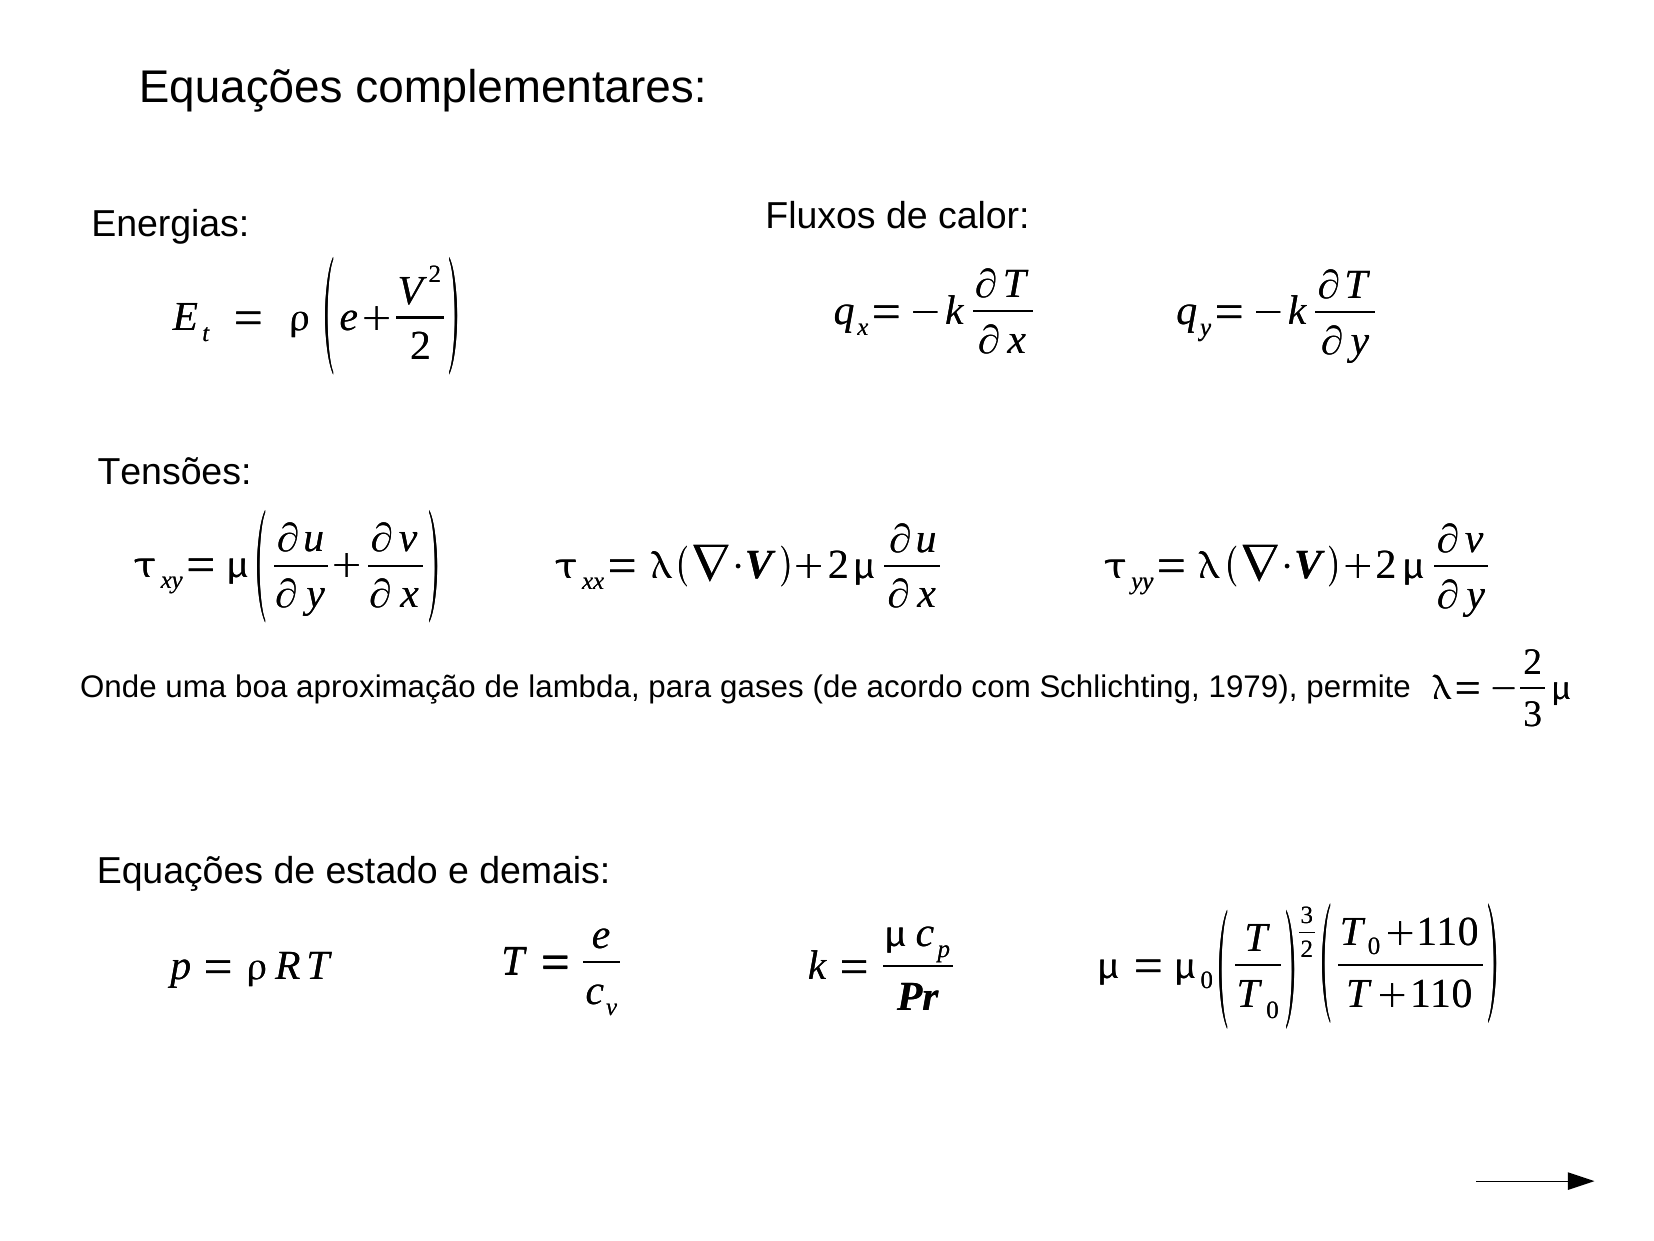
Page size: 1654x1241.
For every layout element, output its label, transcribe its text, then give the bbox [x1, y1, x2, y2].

text_box Equações complementares: [124, 53, 722, 125]
chart [1098, 513, 1497, 620]
text_box Energias: [76, 194, 265, 257]
chart [128, 507, 446, 625]
chart [826, 258, 1041, 365]
chart [800, 907, 961, 1024]
chart [159, 940, 335, 991]
text_box Fluxos de calor: [750, 186, 1045, 249]
chart [549, 513, 949, 620]
chart [1091, 900, 1506, 1031]
chart [495, 909, 629, 1022]
chart [1168, 259, 1384, 366]
text_box Equações de estado e demais: [82, 842, 626, 904]
text_box Tensões: [82, 442, 267, 505]
text_box Onde uma boa aproximação de lambda, para gases (de acordo com Schlichting, 1979), permite [65, 661, 1424, 716]
chart [164, 254, 468, 377]
chart [1424, 640, 1580, 737]
